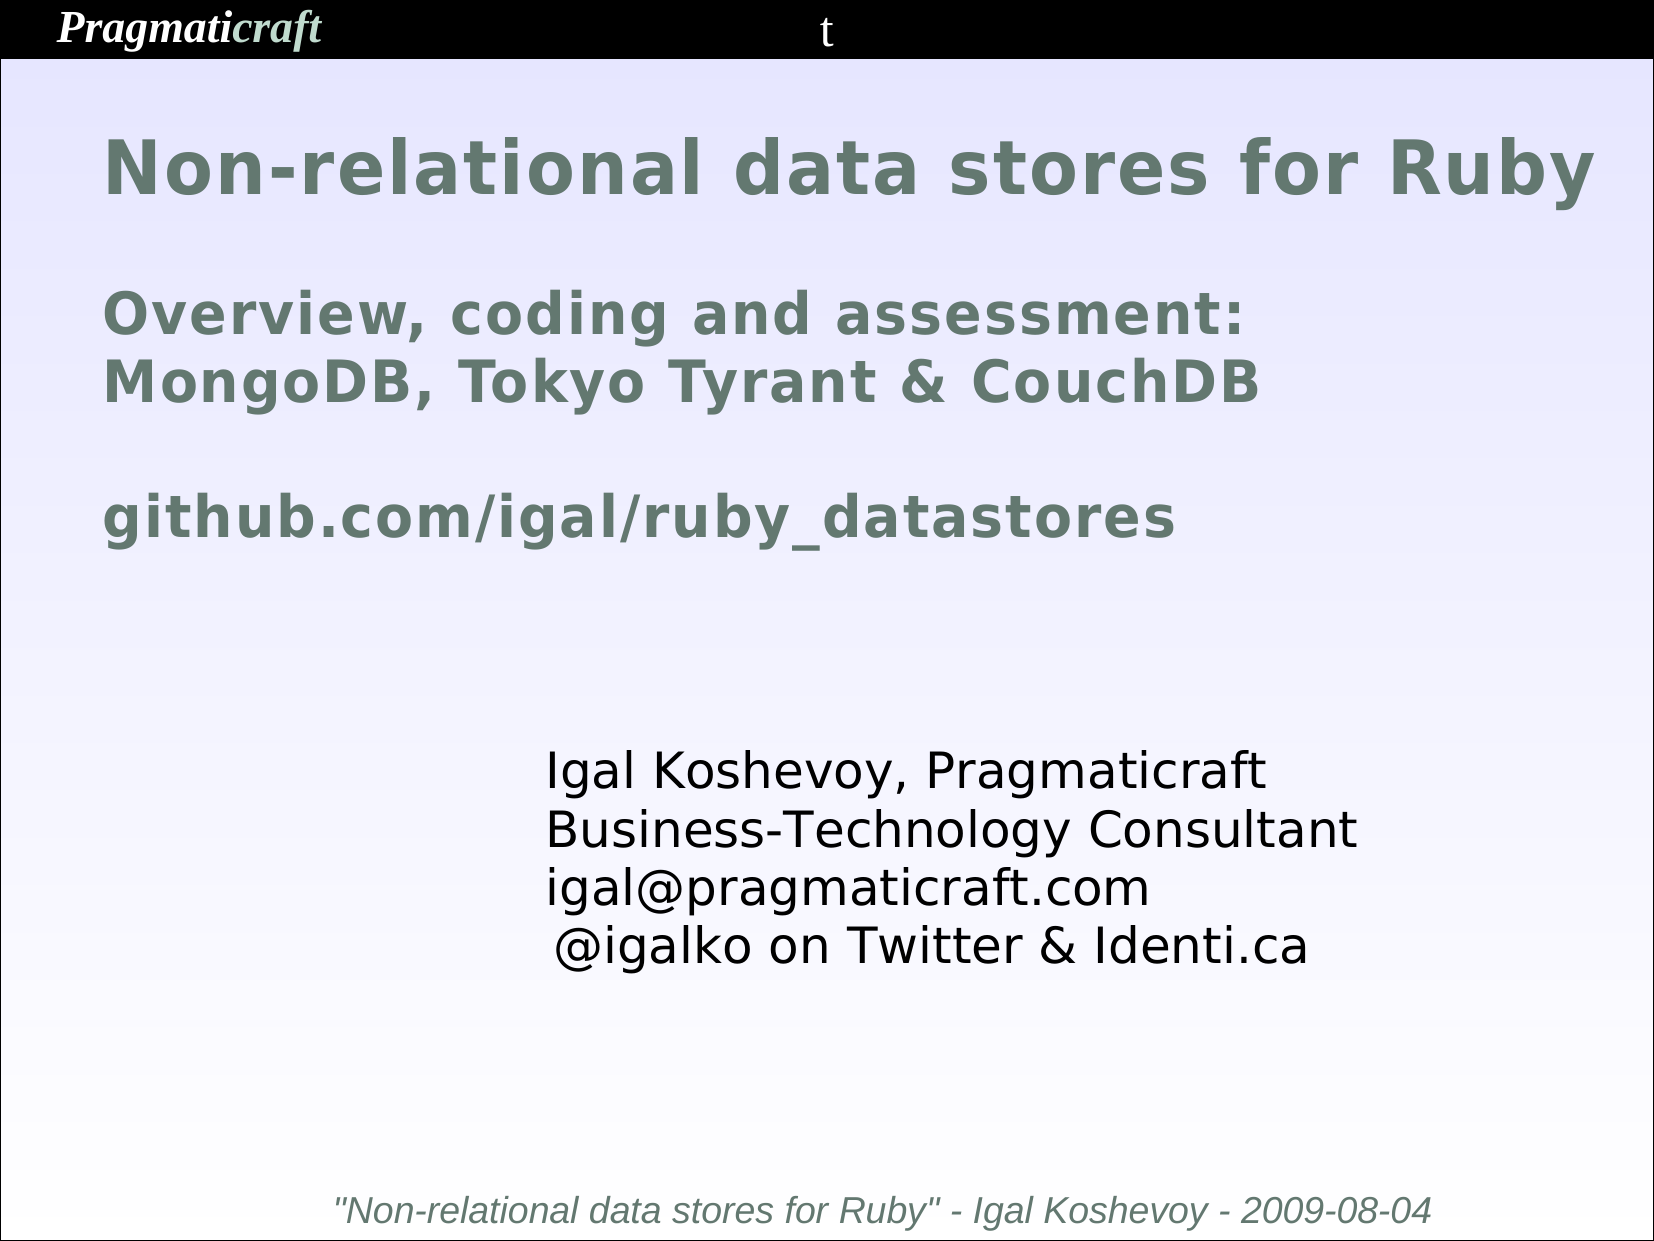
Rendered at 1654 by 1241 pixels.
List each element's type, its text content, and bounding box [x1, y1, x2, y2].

title Non-relational data stores for Ruby Overview, coding and assessment: MongoDB, Tokyo Tyrant & CouchDB github.com/igal/ruby_datastores [102, 125, 1654, 552]
subtitle Igal Koshevoy, Pragmaticraft Business-Technology Consultant igal@pragmaticraft.com @igalko on Twitter & Identi.ca [545, 667, 1589, 1051]
